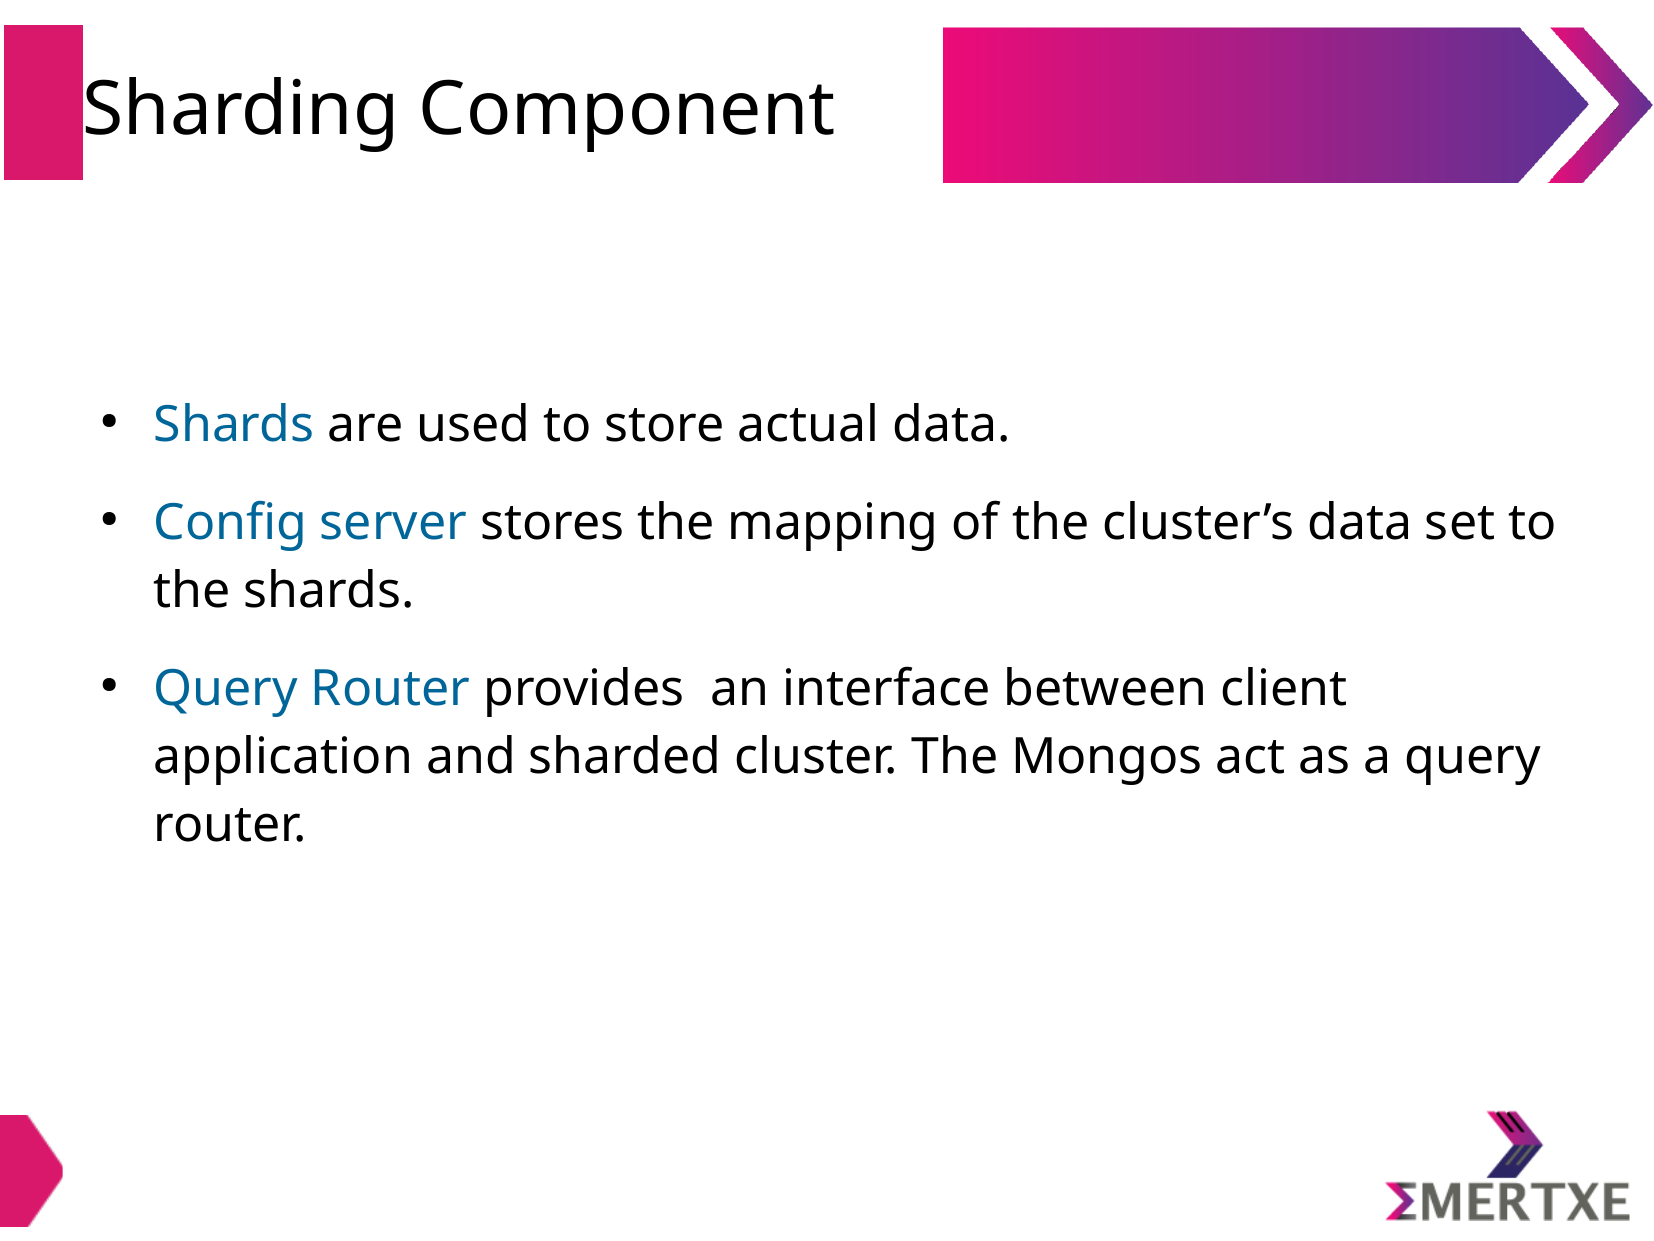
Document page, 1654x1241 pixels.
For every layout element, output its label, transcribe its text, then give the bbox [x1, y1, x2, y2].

title Sharding Component [82, 2, 1571, 210]
picture [1385, 1107, 1631, 1221]
list Shards are used to store actual data. Config server stores the mapping of the cluster’s data set to the shards. Query Router provides an interface between client application and sharded cluster. The Mongos act as a query router. [82, 290, 1571, 1010]
picture [1571, 27, 1653, 183]
